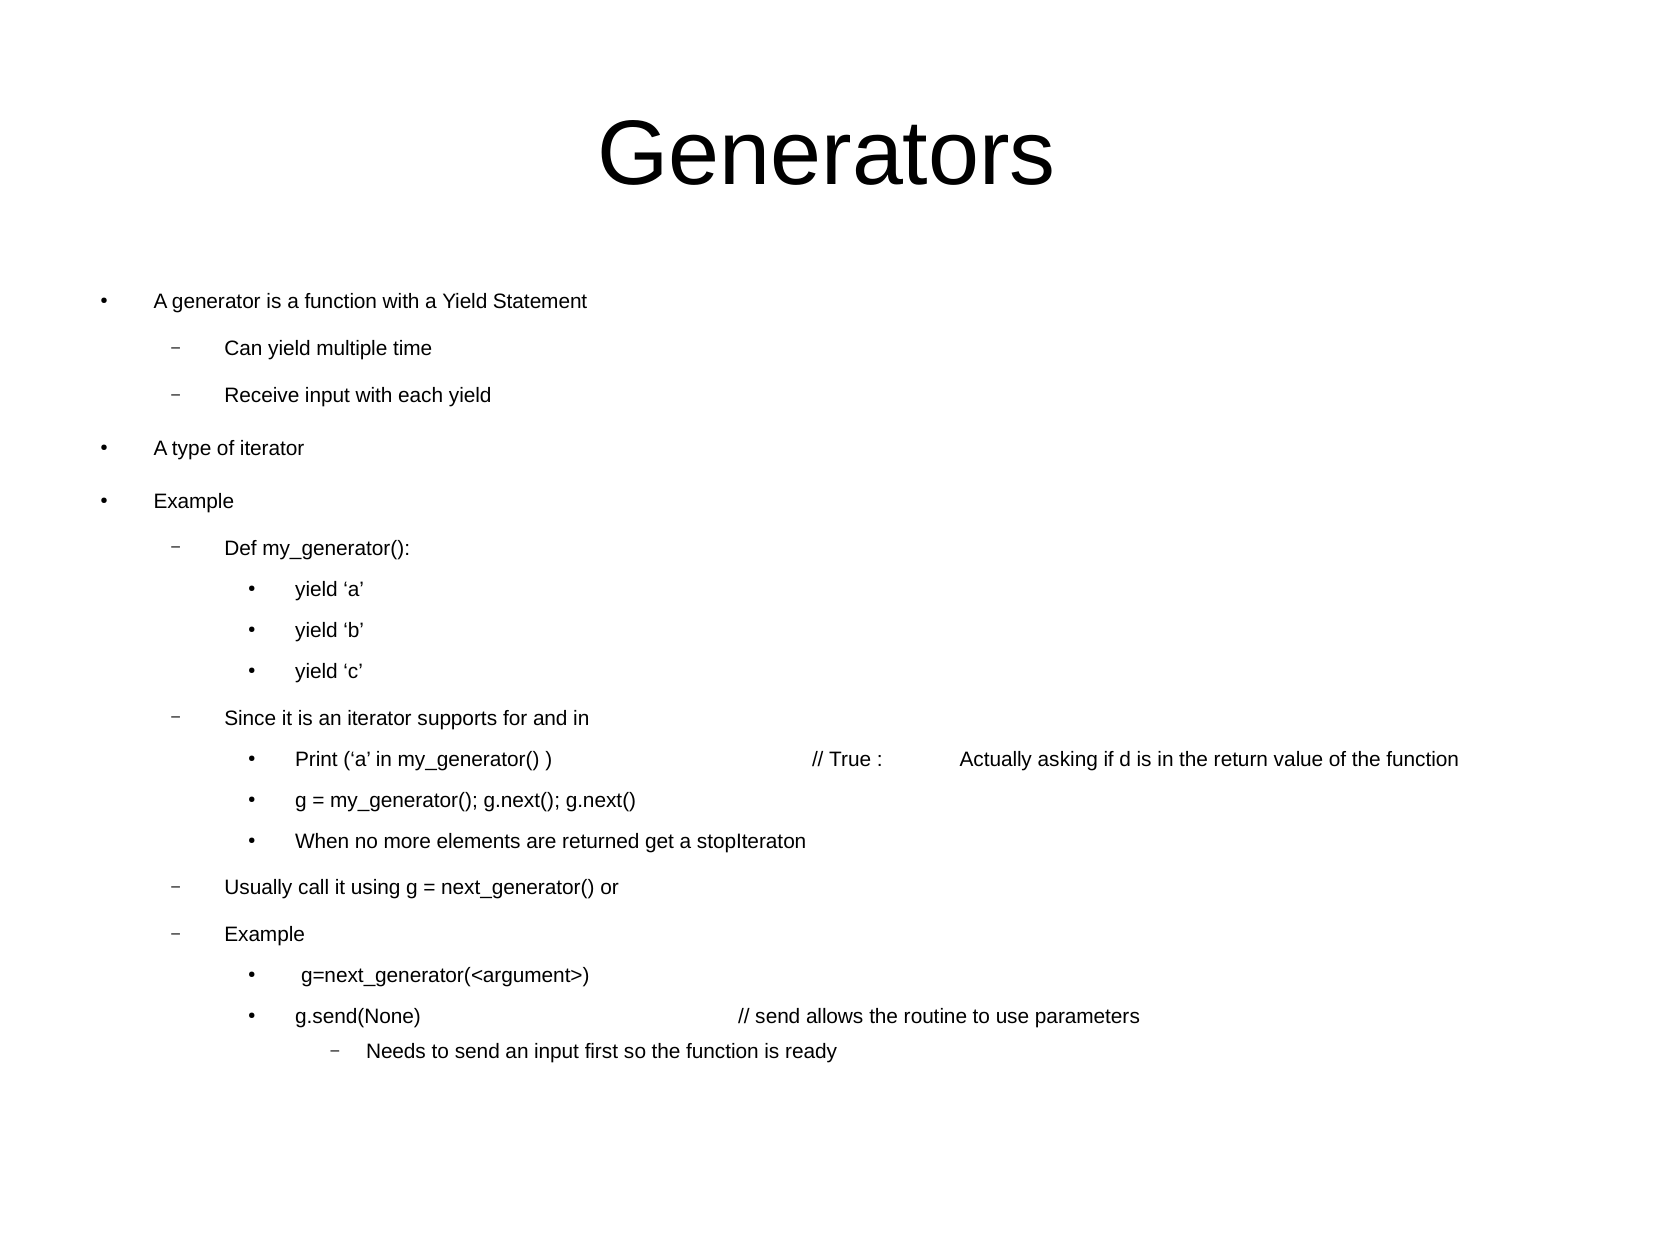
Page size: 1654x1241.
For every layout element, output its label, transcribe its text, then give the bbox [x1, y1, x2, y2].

list A generator is a function with a Yield Statement Can yield multiple time Receive input with each yield A type of iterator Example Def my_generator(): yield ‘a’ yield ‘b’ yield ‘c’ Since it is an iterator supports for and in Print (‘a’ in my_generator() ) // True : Actually asking if d is in the return value of the function g = my_generator(); g.next(); g.next() When no more elements are returned get a stopIteraton Usually call it using g = next_generator() or Example g=next_generator(<argument>) g.send(None) // send allows the routine to use parameters Needs to send an input first so the function is ready [82, 290, 1571, 1217]
title Generators [82, 49, 1571, 257]
